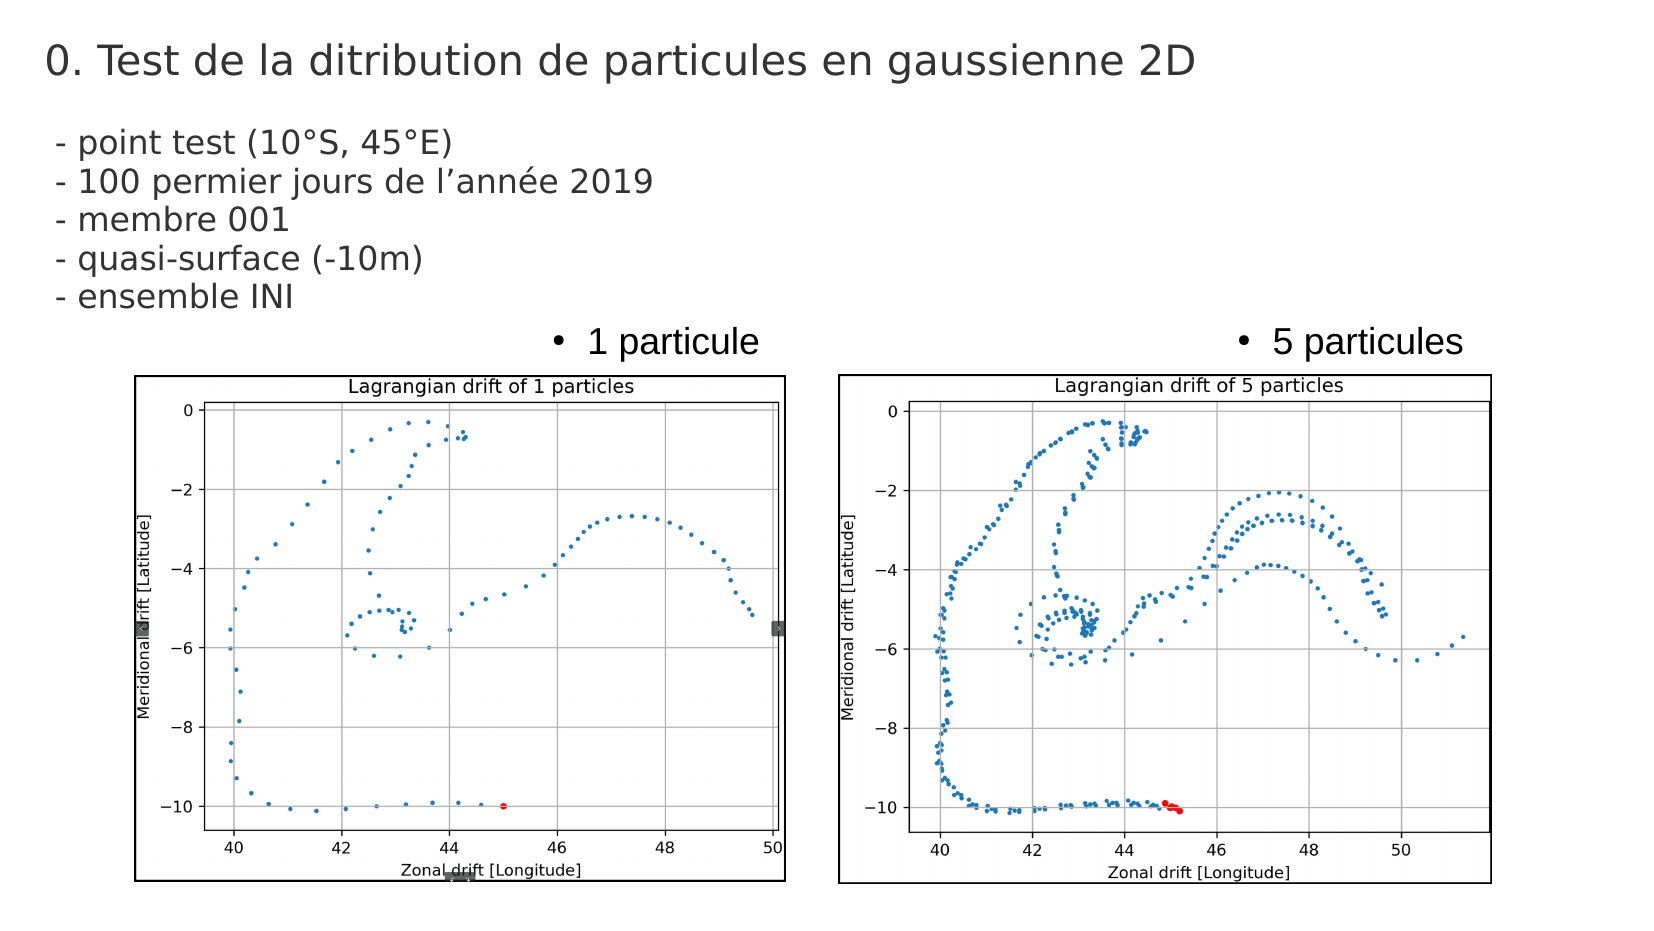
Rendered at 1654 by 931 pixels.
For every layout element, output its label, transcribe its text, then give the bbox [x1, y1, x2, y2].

picture [134, 375, 786, 882]
text_box 0. Test de la ditribution de particules en gaussienne 2D - point test (10°S, 45°E) - 100 permier jours de l’année 2019 - membre 001 - quasi-surface (-10m) - ensemble INI [29, 29, 1418, 336]
text_box 1 particule [537, 312, 786, 373]
picture [838, 374, 1492, 884]
text_box 5 particules [1222, 312, 1501, 373]
